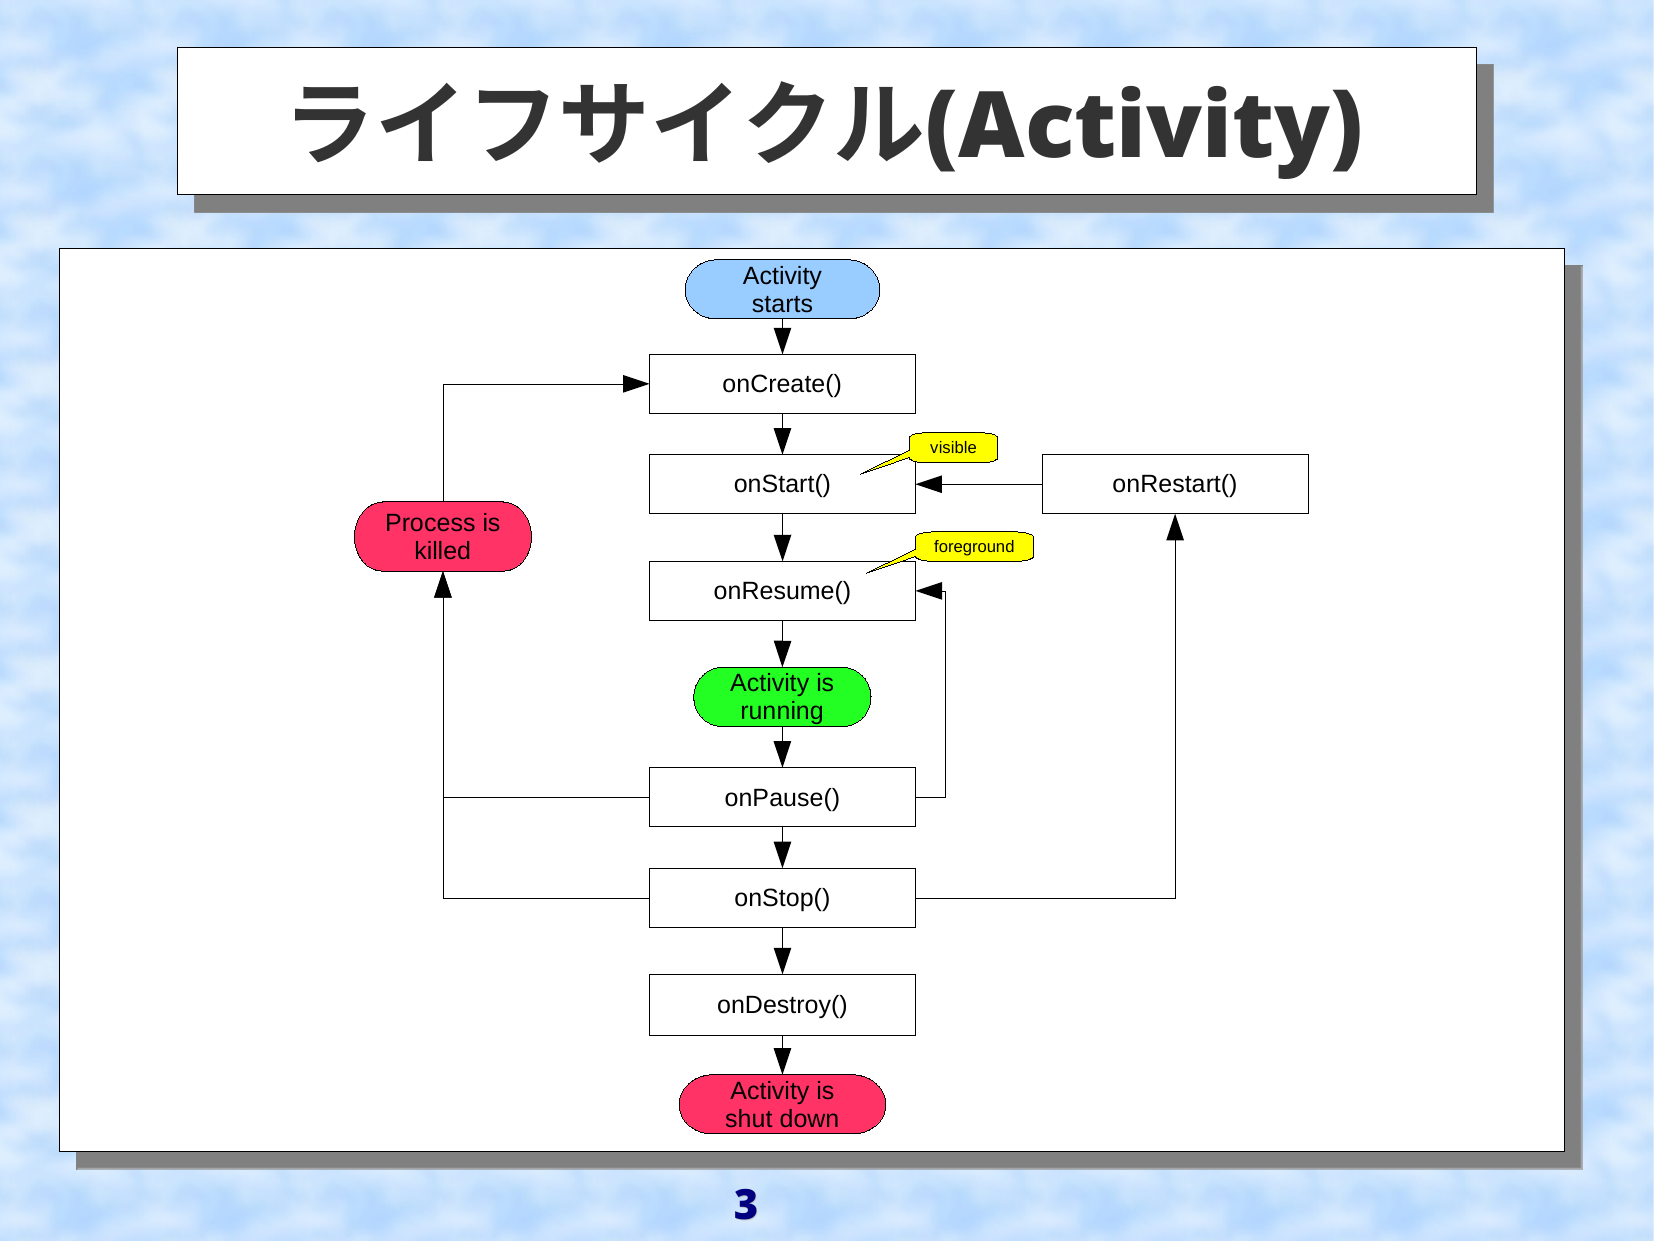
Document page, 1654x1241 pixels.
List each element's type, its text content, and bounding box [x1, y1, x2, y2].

text_box onRestart() [1042, 454, 1309, 514]
text_box onPause() [649, 767, 916, 827]
text_box Activity starts [685, 259, 880, 319]
text_box Activity is running [693, 667, 872, 727]
text_box onStart() [649, 454, 916, 514]
title ライフサイクル(Activity) [218, 47, 1430, 189]
text_box onCreate() [649, 354, 916, 414]
text_box foreground [866, 531, 1034, 574]
picture [0, 0, 1654, 1241]
text_box onStop() [649, 868, 916, 928]
text_box onResume() [649, 561, 916, 621]
text_box onDestroy() [649, 974, 916, 1036]
text_box Activity is shut down [679, 1074, 886, 1134]
text_box visible [860, 432, 998, 475]
text_box Process is killed [354, 501, 532, 572]
